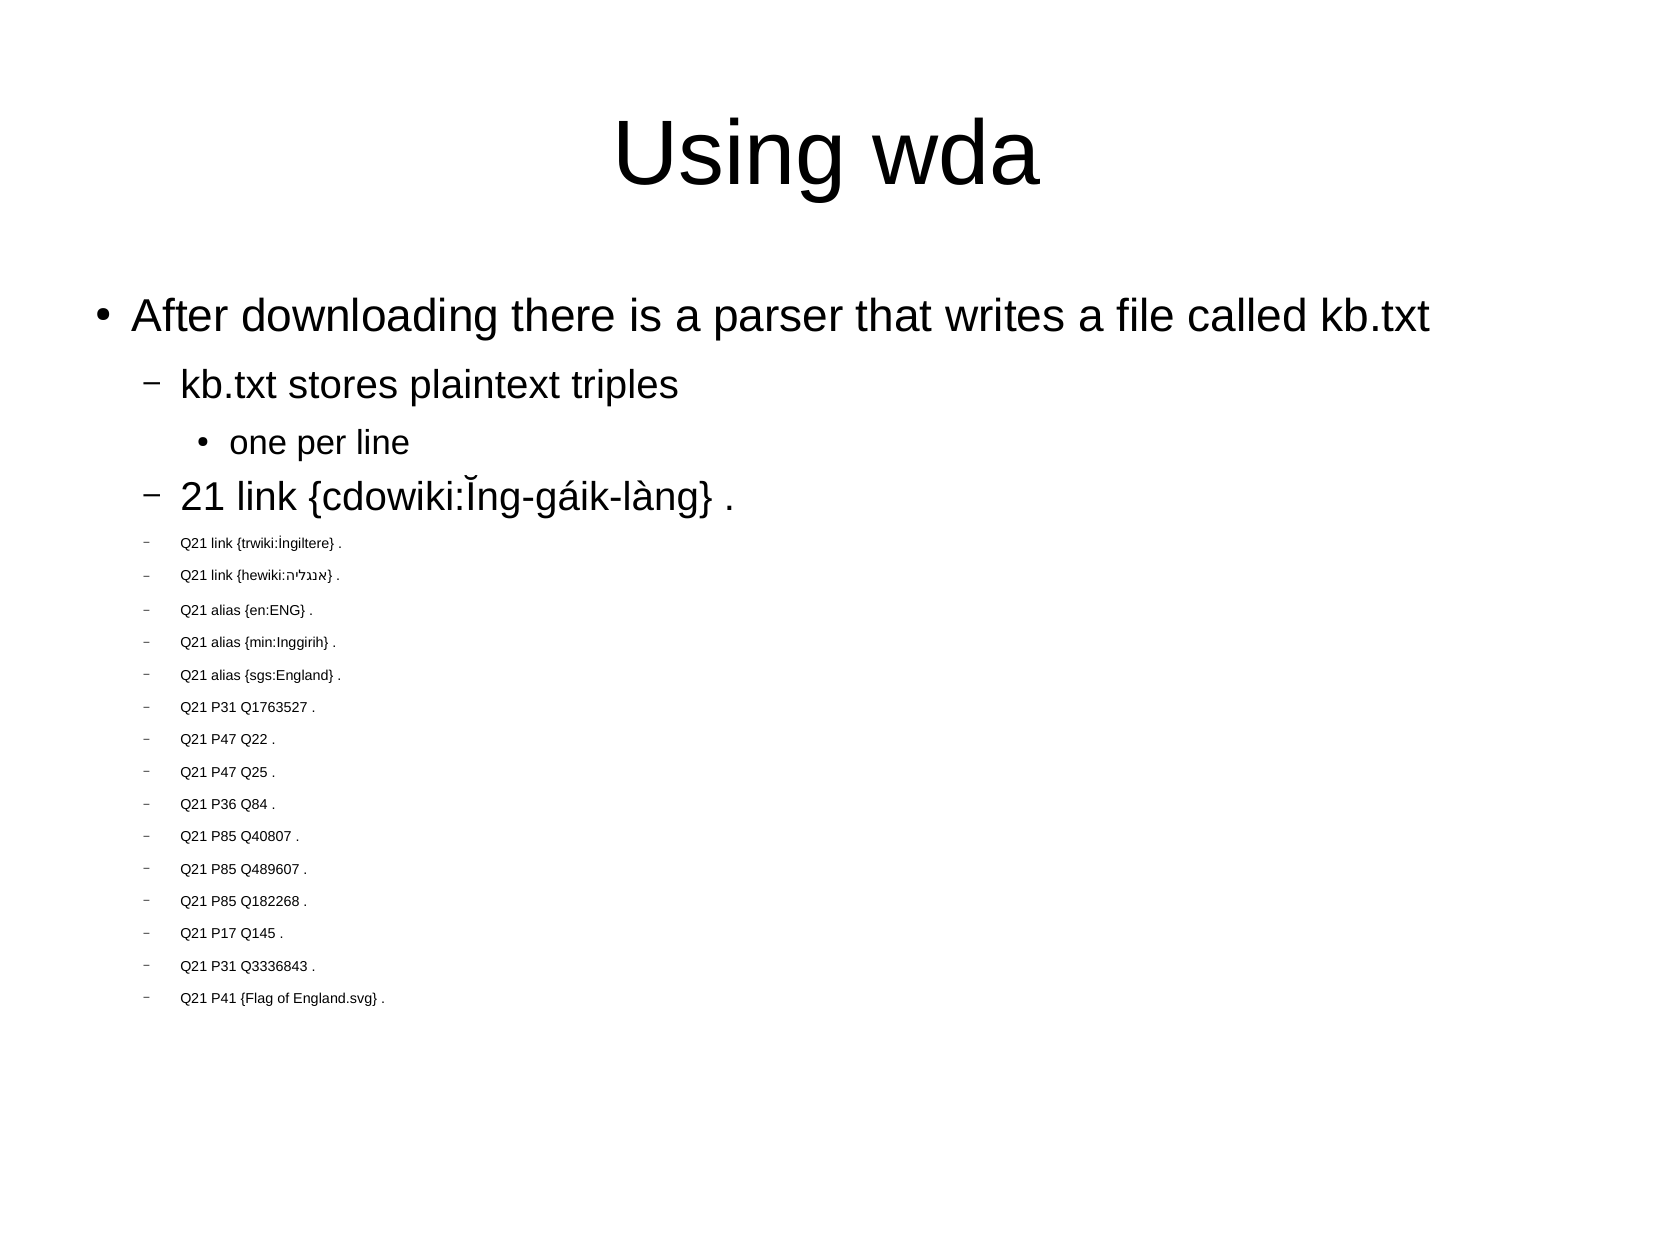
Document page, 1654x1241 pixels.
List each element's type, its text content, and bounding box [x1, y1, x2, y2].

list After downloading there is a parser that writes a file called kb.txt kb.txt stores plaintext triples one per line 21 link {cdowiki:Ĭng-gáik-làng} . Q21 link {trwiki:İngiltere} . Q21 link {hewiki:אנגליה} . Q21 alias {en:ENG} . Q21 alias {min:Inggirih} . Q21 alias {sgs:England} . Q21 P31 Q1763527 . Q21 P47 Q22 . Q21 P47 Q25 . Q21 P36 Q84 . Q21 P85 Q40807 . Q21 P85 Q489607 . Q21 P85 Q182268 . Q21 P17 Q145 . Q21 P31 Q3336843 . Q21 P41 {Flag of England.svg} . [82, 290, 1538, 1010]
title Using wda [82, 49, 1571, 257]
